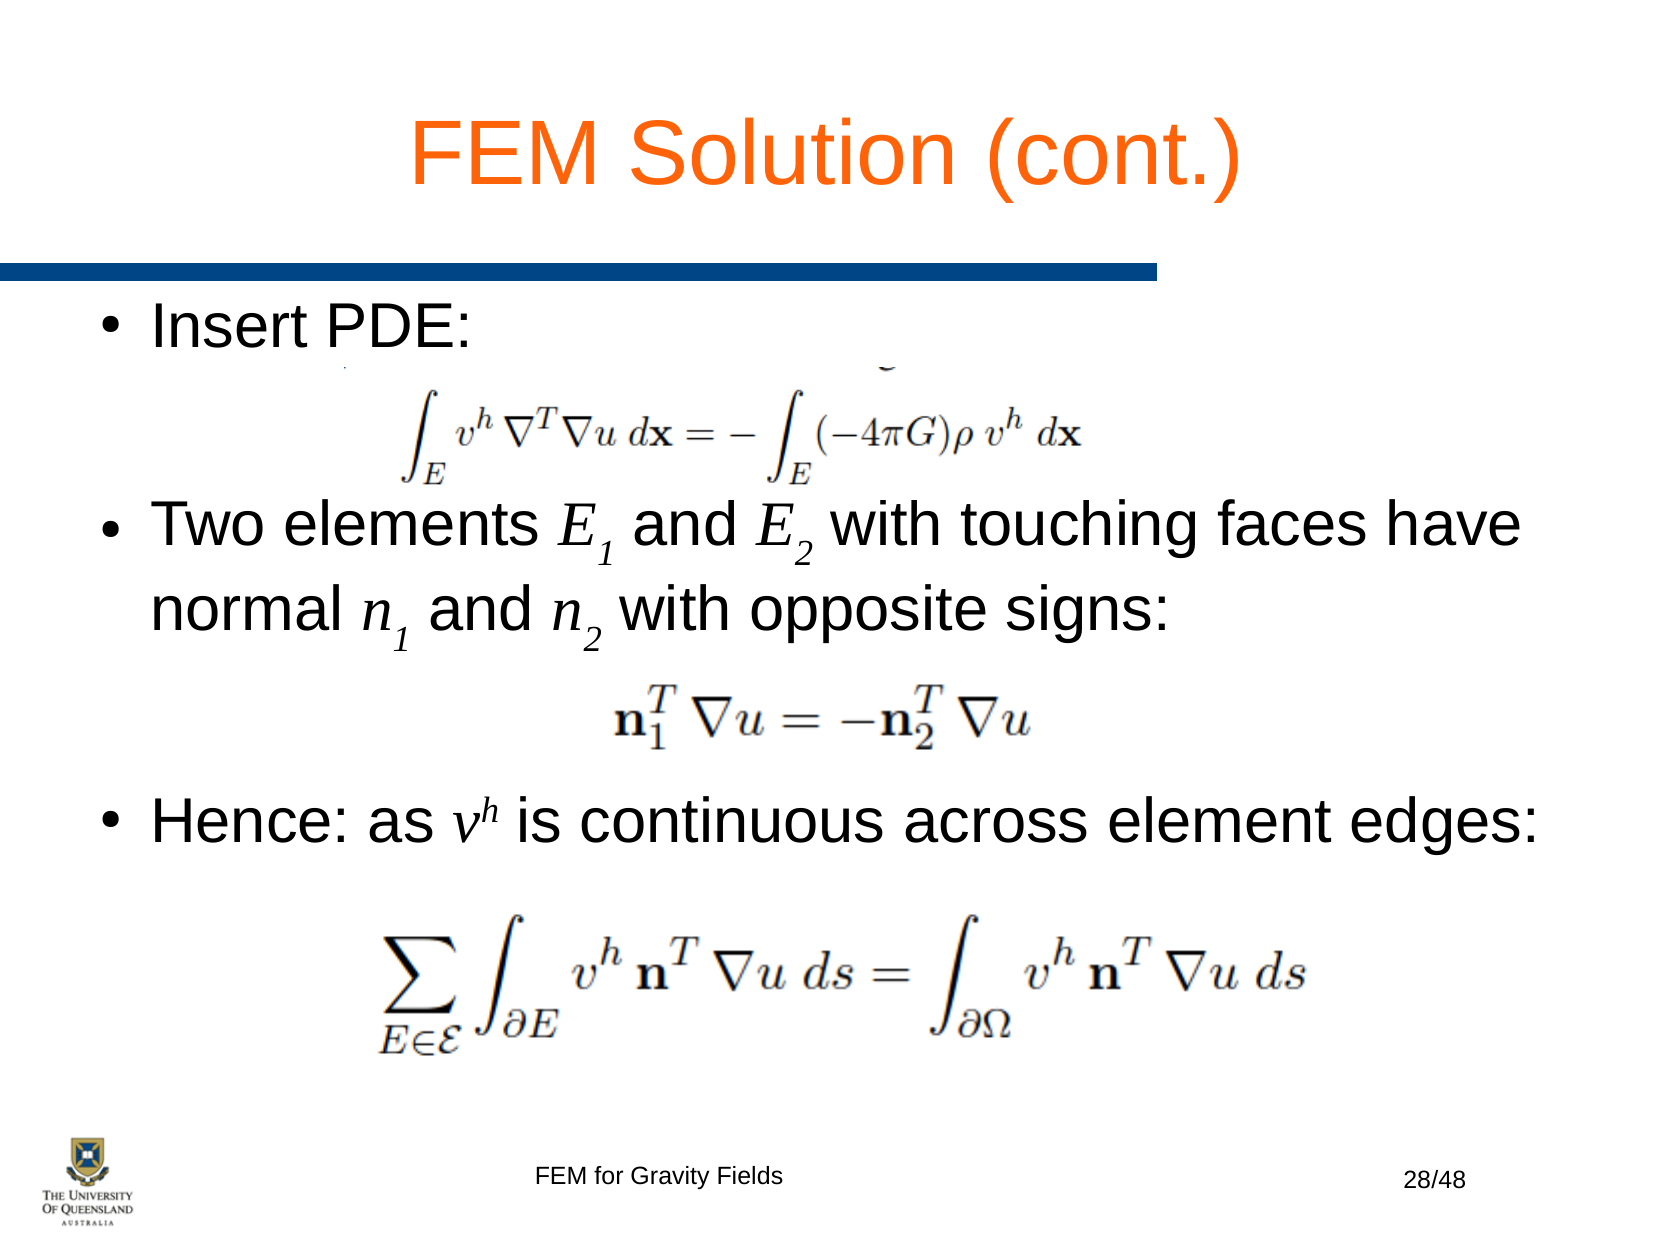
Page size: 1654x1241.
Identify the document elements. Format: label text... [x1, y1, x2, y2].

picture [35, 1133, 142, 1235]
picture [334, 897, 1357, 1080]
picture [344, 367, 1106, 500]
list Insert PDE: Two elements E1 and E2 with touching faces have normal n1 and n2 with opposite signs: Hence: as vh is continuous across element edges: [82, 290, 1571, 1063]
title FEM Solution (cont.) [82, 49, 1571, 257]
picture [590, 665, 1085, 766]
